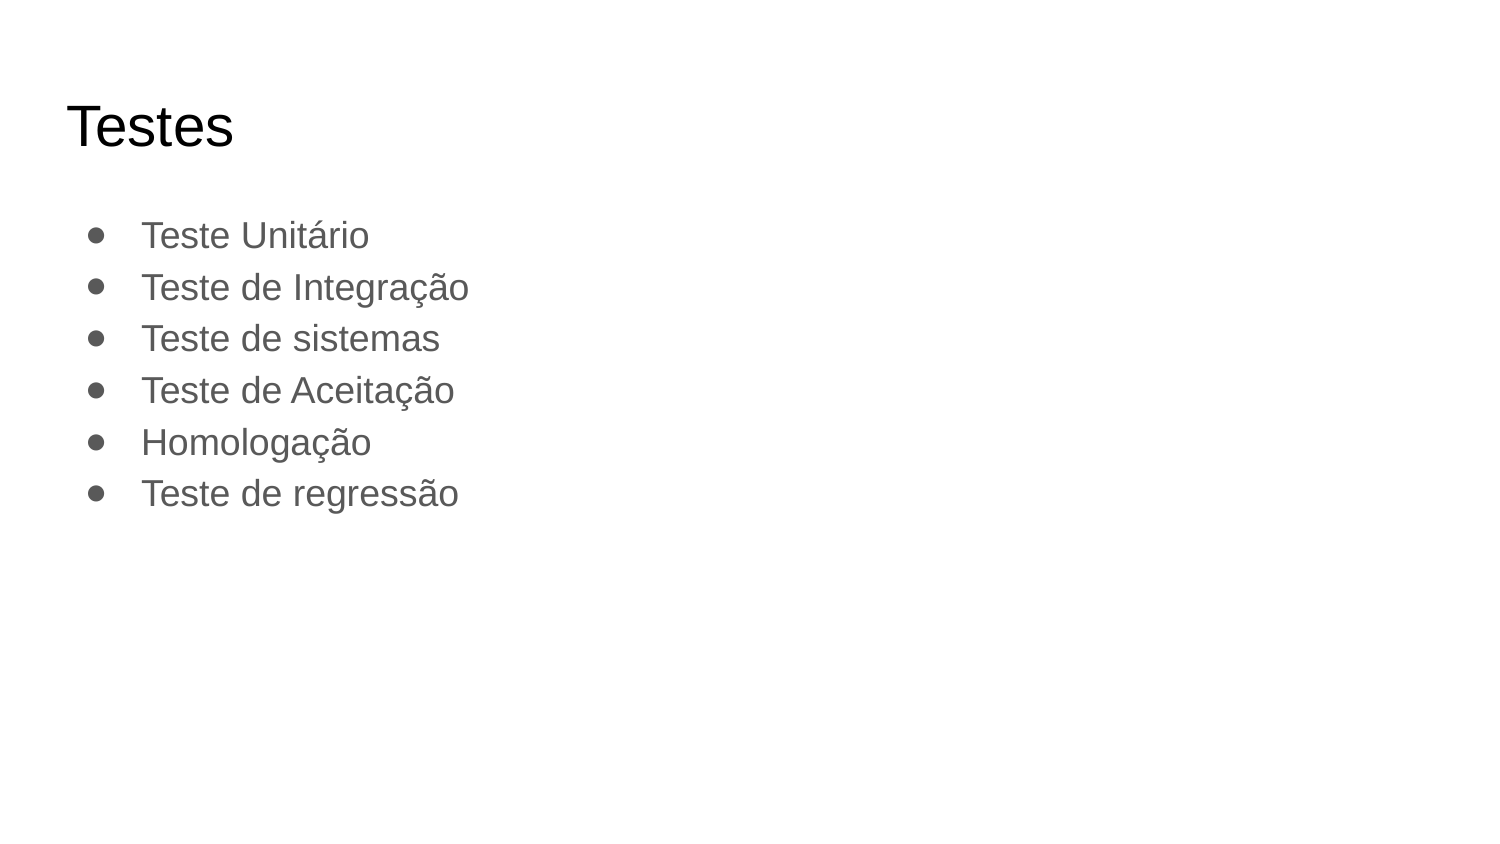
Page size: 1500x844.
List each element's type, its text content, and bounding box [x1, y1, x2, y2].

list Teste Unitário Teste de Integração Teste de sistemas Teste de Aceitação Homologação Teste de regressão [51, 189, 1489, 750]
title Testes [51, 72, 1449, 167]
